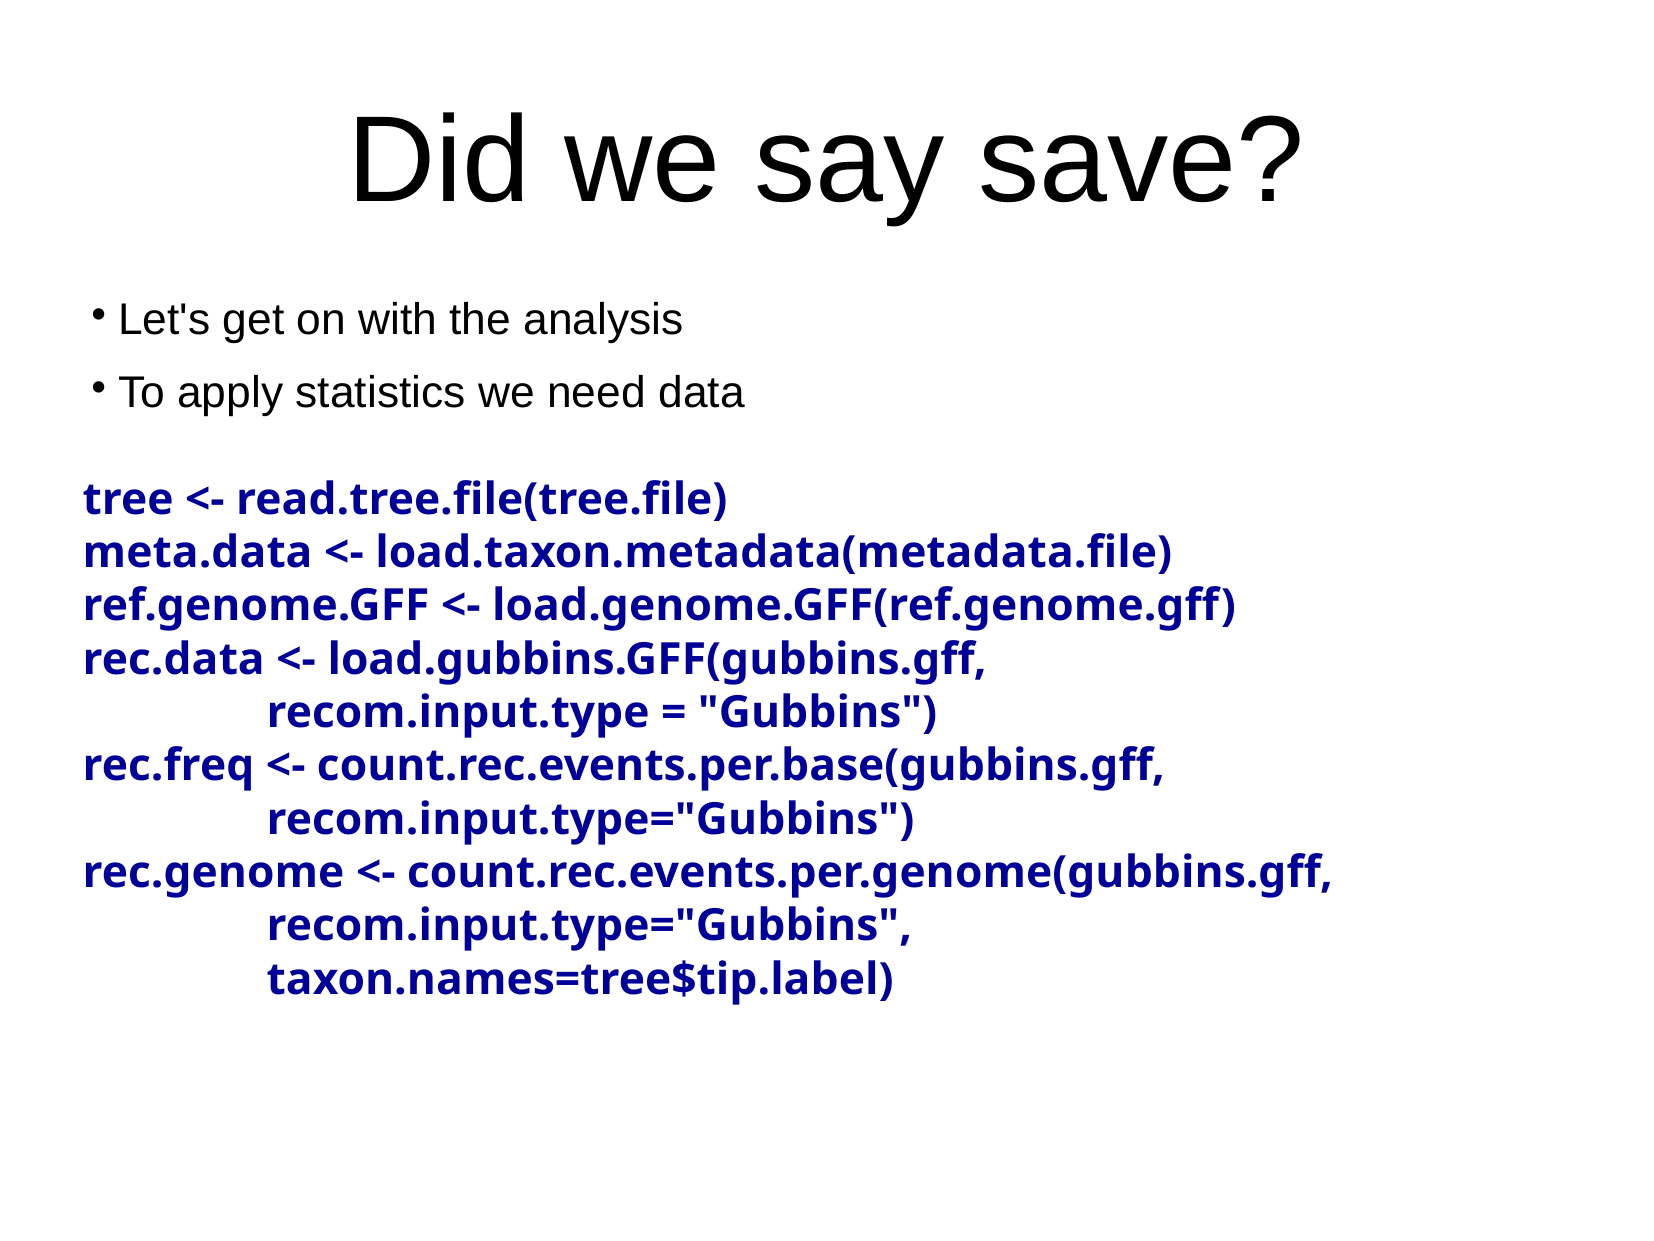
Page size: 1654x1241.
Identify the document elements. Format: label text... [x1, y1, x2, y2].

text_box Did we say save? [82, 49, 1571, 257]
text_box Let's get on with the analysis To apply statistics we need data tree <- read.tree.file(tree.file) meta.data <- load.taxon.metadata(metadata.file) ref.genome.GFF <- load.genome.GFF(ref.genome.gff) rec.data <- load.gubbins.GFF(gubbins.gff, recom.input.type = "Gubbins") rec.freq <- count.rec.events.per.base(gubbins.gff, recom.input.type="Gubbins") rec.genome <- count.rec.events.per.genome(gubbins.gff, recom.input.type="Gubbins", taxon.names=tree$tip.label) [82, 290, 1571, 1010]
